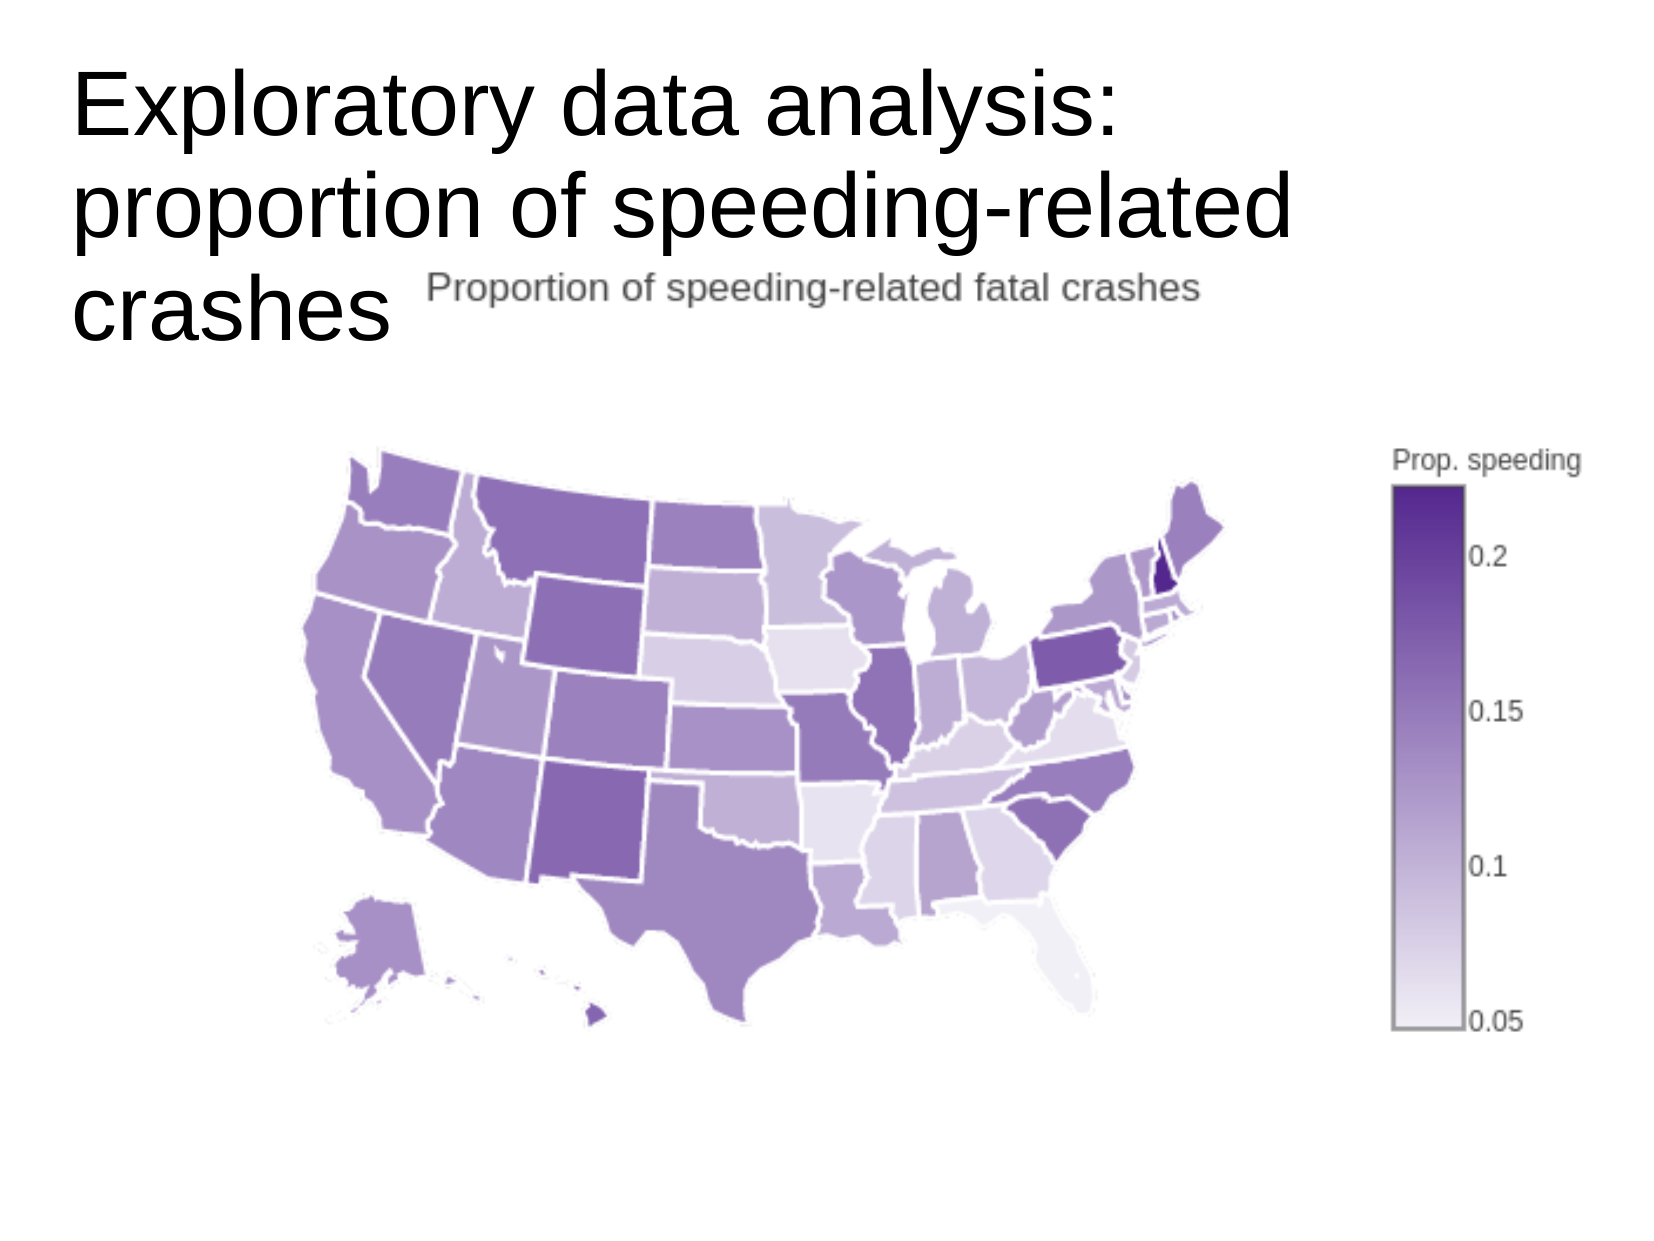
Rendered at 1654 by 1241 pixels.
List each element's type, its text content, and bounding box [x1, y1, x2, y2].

picture [0, 184, 1636, 1241]
title Exploratory data analysis: proportion of speeding-related crashes [71, 52, 1561, 361]
